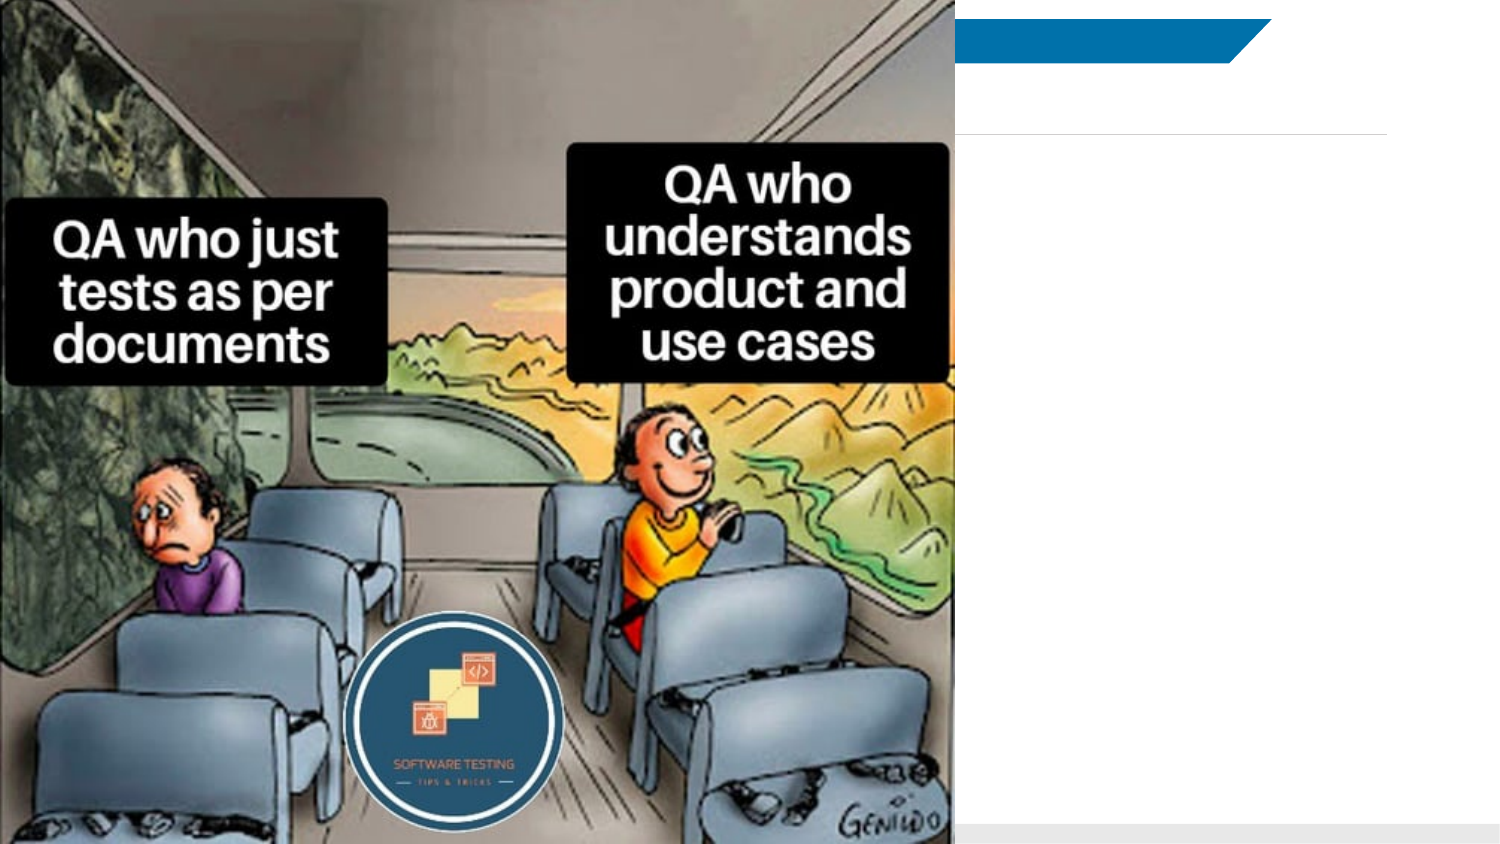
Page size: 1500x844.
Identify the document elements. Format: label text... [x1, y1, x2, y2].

text_box Testing [955, 92, 1396, 140]
picture [0, 0, 955, 844]
title 4. Testing [955, 18, 1227, 63]
